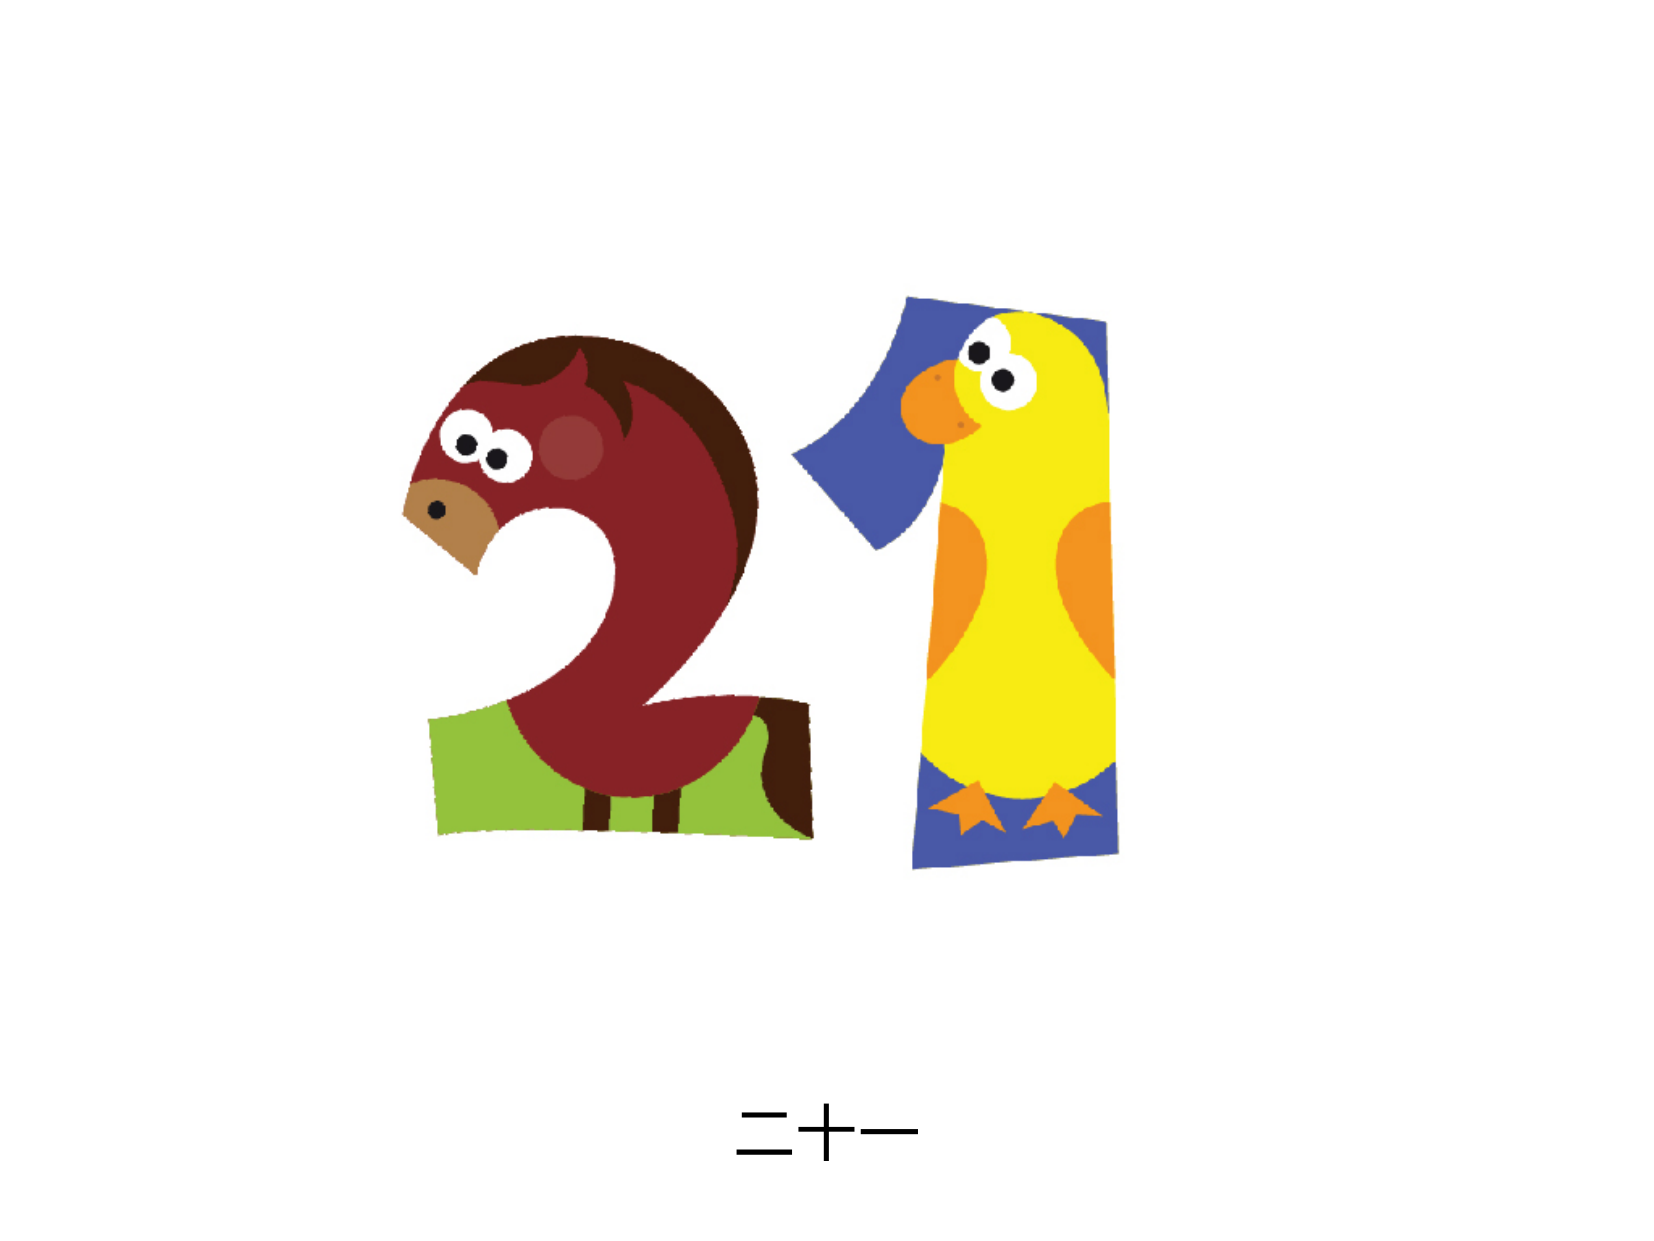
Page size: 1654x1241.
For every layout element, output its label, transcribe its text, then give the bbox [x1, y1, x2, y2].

picture [0, 0, 1654, 1241]
title 二十一 [82, 1025, 1571, 1233]
